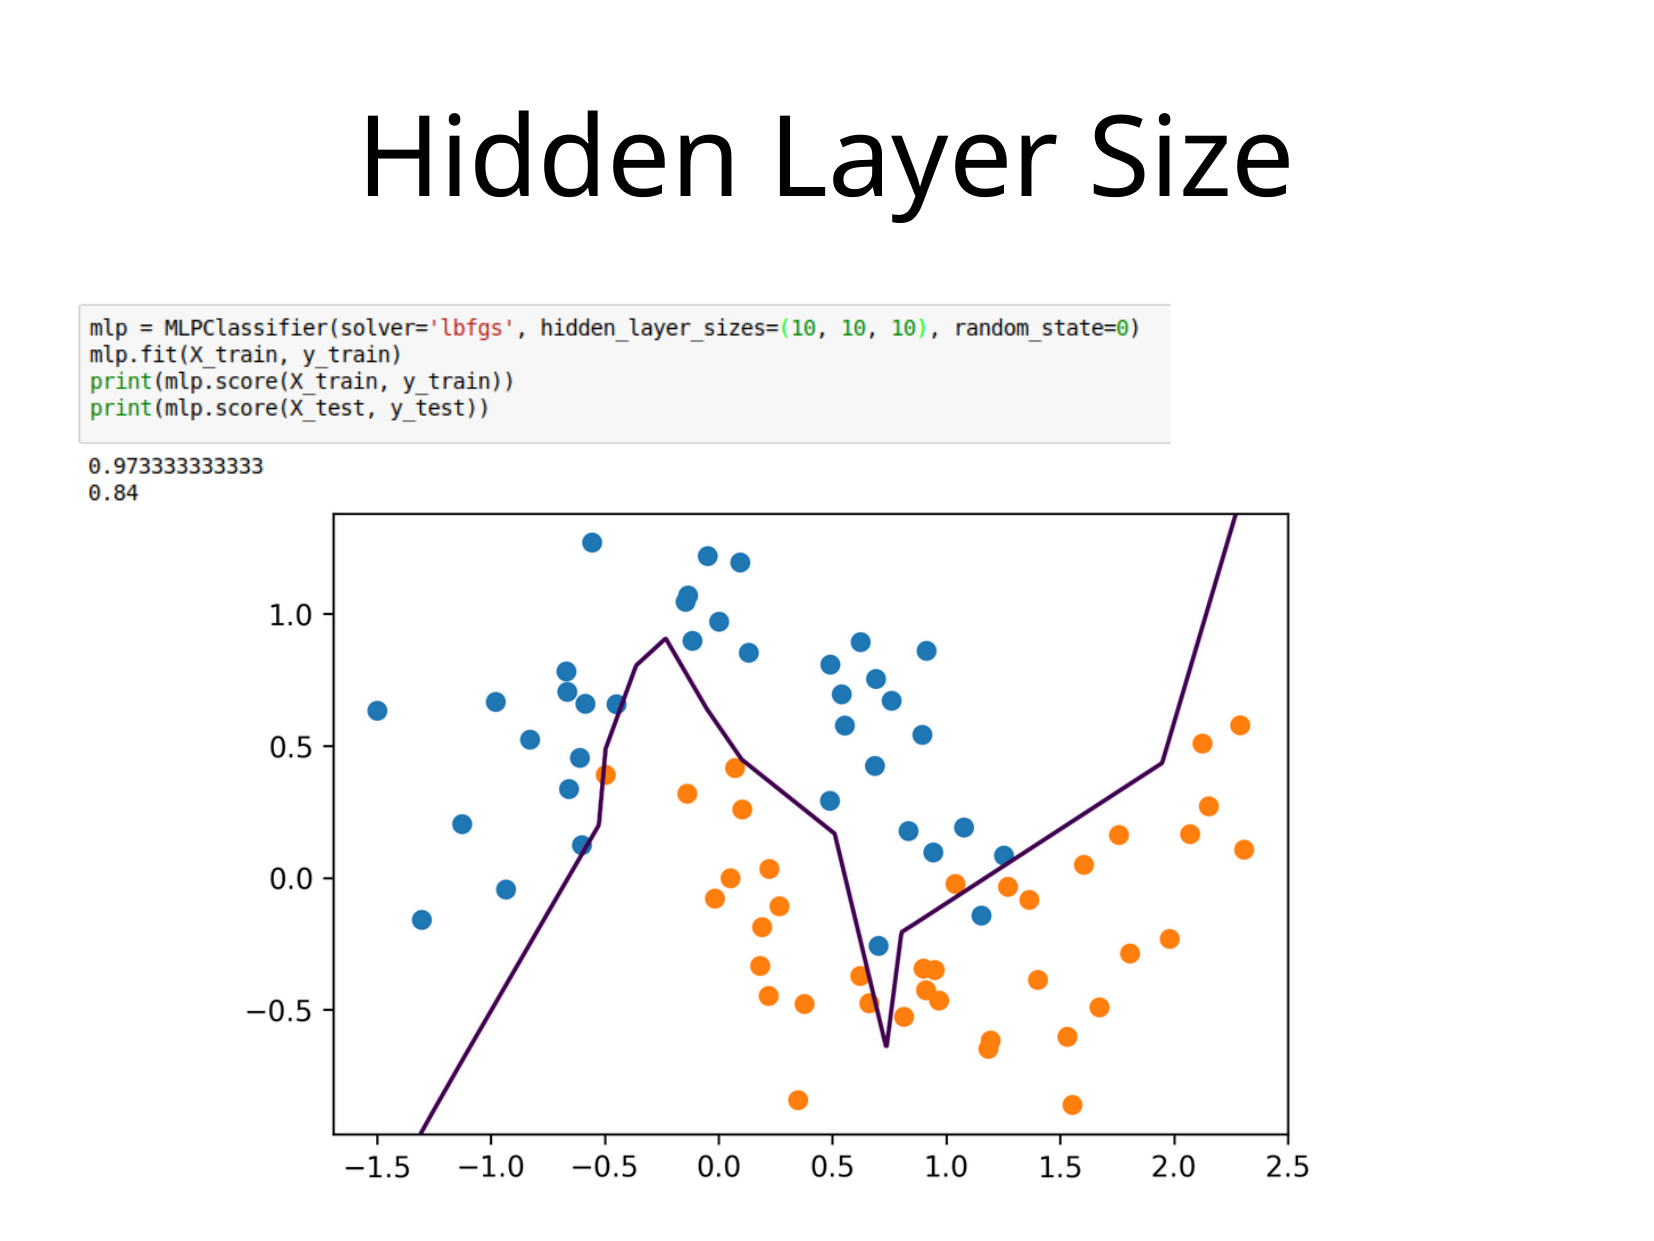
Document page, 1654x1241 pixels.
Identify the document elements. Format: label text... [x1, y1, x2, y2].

title Hidden Layer Size [82, 49, 1571, 257]
picture [68, 284, 1339, 1201]
